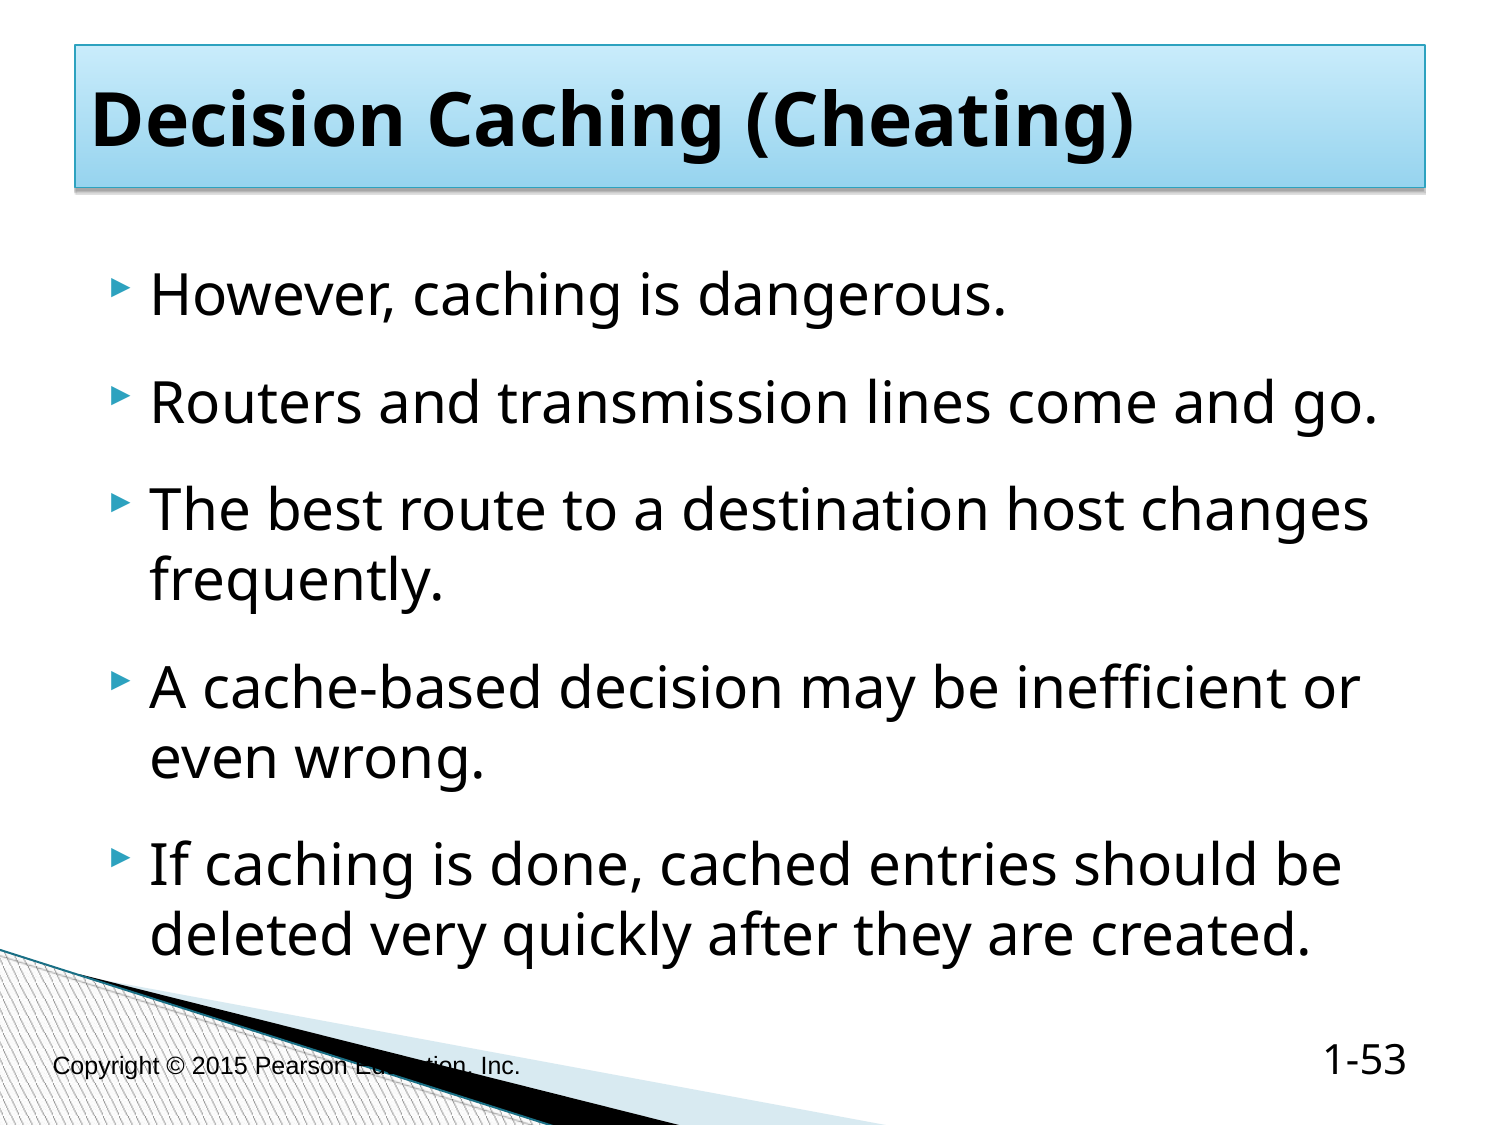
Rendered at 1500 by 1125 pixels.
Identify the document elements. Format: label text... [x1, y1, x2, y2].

slide_number 1-<number> [1287, 1037, 1423, 1098]
picture [0, 952, 543, 1125]
footer Copyright © 2015 Pearson Education, Inc. [37, 1040, 550, 1088]
list However, caching is dangerous. Routers and transmission lines come and go. The best route to a destination host changes frequently. A cache-based decision may be inefficient or even wrong. If caching is done, cached entries should be deleted very quickly after they are created. [75, 249, 1450, 968]
title Decision Caching (Cheating) [75, 45, 1425, 188]
